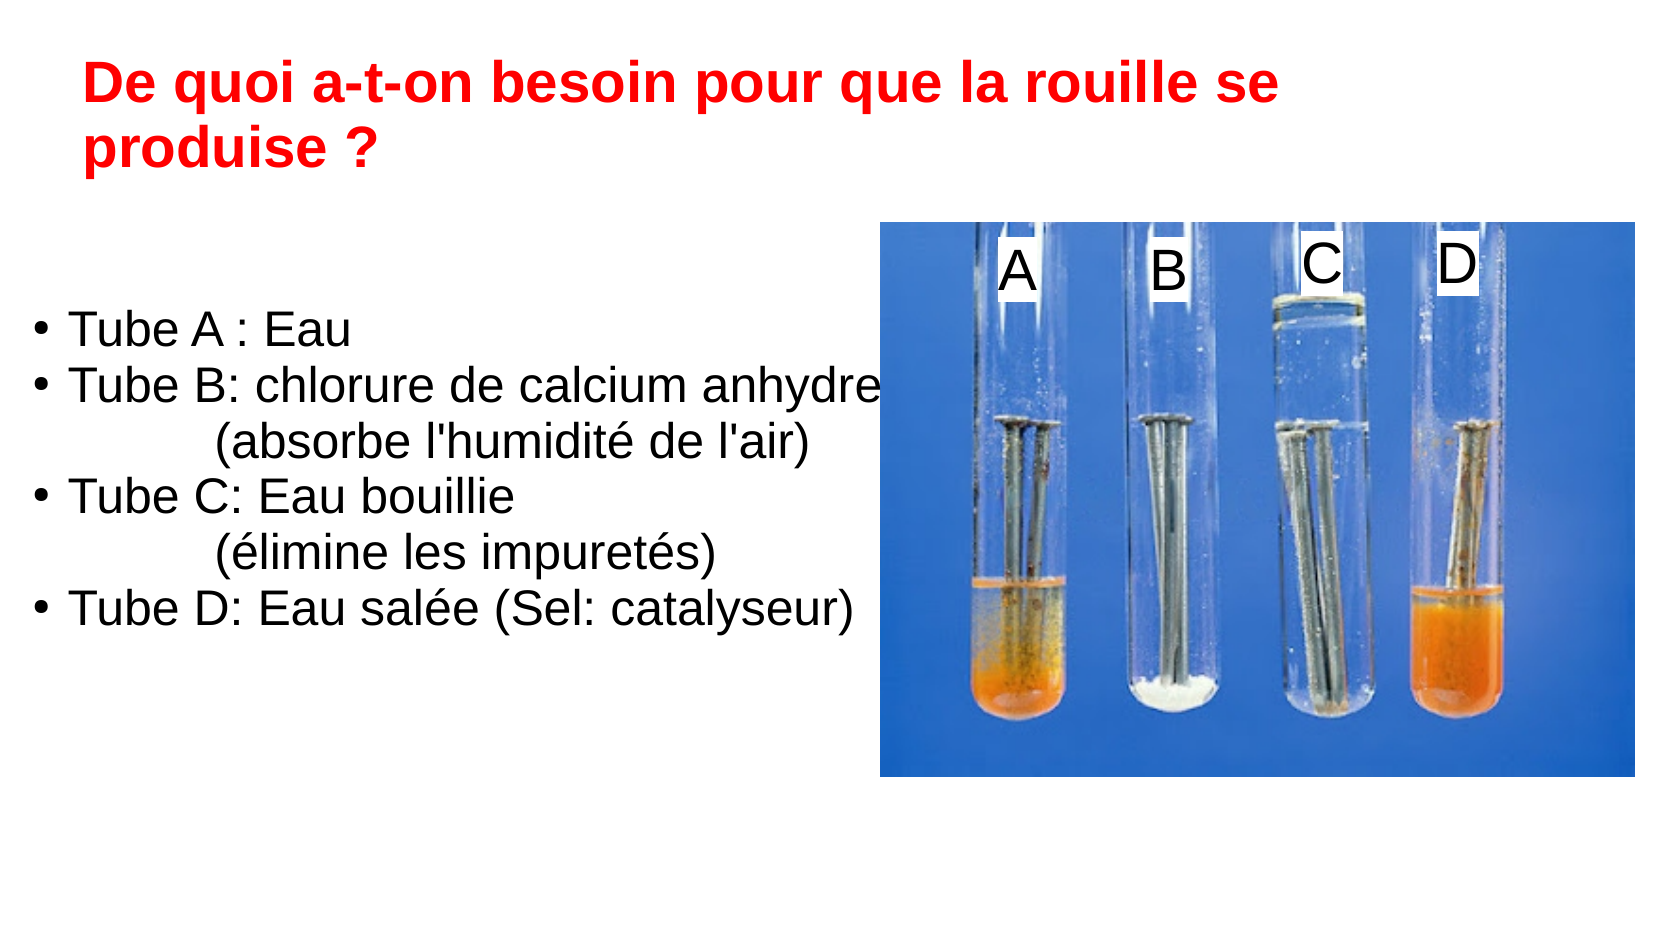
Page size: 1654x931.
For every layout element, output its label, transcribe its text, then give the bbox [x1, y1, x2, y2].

picture [880, 222, 1635, 778]
text_box B [1134, 229, 1204, 310]
text_box A [983, 229, 1052, 310]
text_box Tube A : Eau Tube B: chlorure de calcium anhydre (absorbe l'humidité de l'air) Tube C: Eau bouillie (élimine les impuretés) Tube D: Eau salée (Sel: catalyseur) [17, 293, 912, 676]
text_box D [1422, 223, 1494, 304]
text_box C [1286, 223, 1358, 304]
title De quoi a-t-on besoin pour que la rouille se produise ? [82, 37, 1571, 193]
